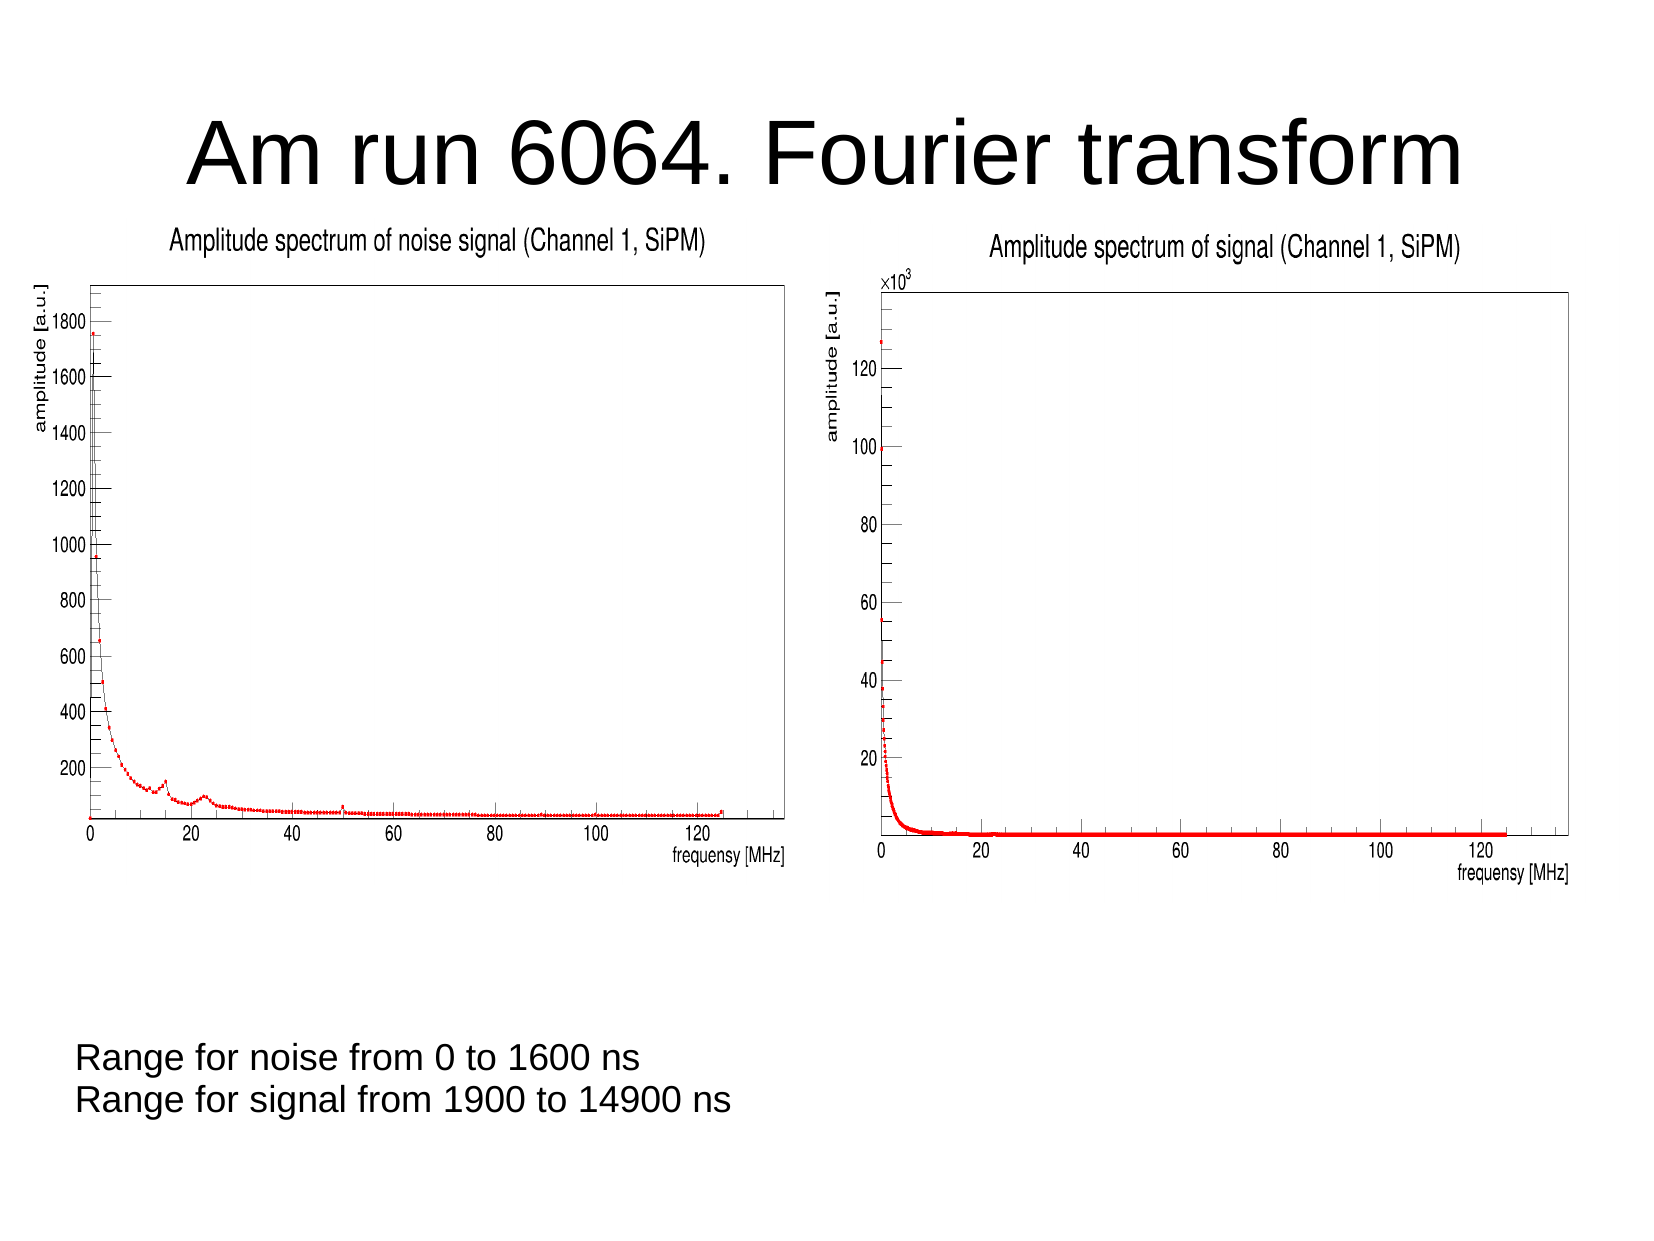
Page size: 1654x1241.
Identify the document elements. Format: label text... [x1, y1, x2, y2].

text_box Range for noise from 0 to 1600 ns Range for signal from 1900 to 14900 ns [60, 1029, 772, 1171]
title Am run 6064. Fourier transform [82, 49, 1571, 224]
picture [3, 218, 1654, 903]
